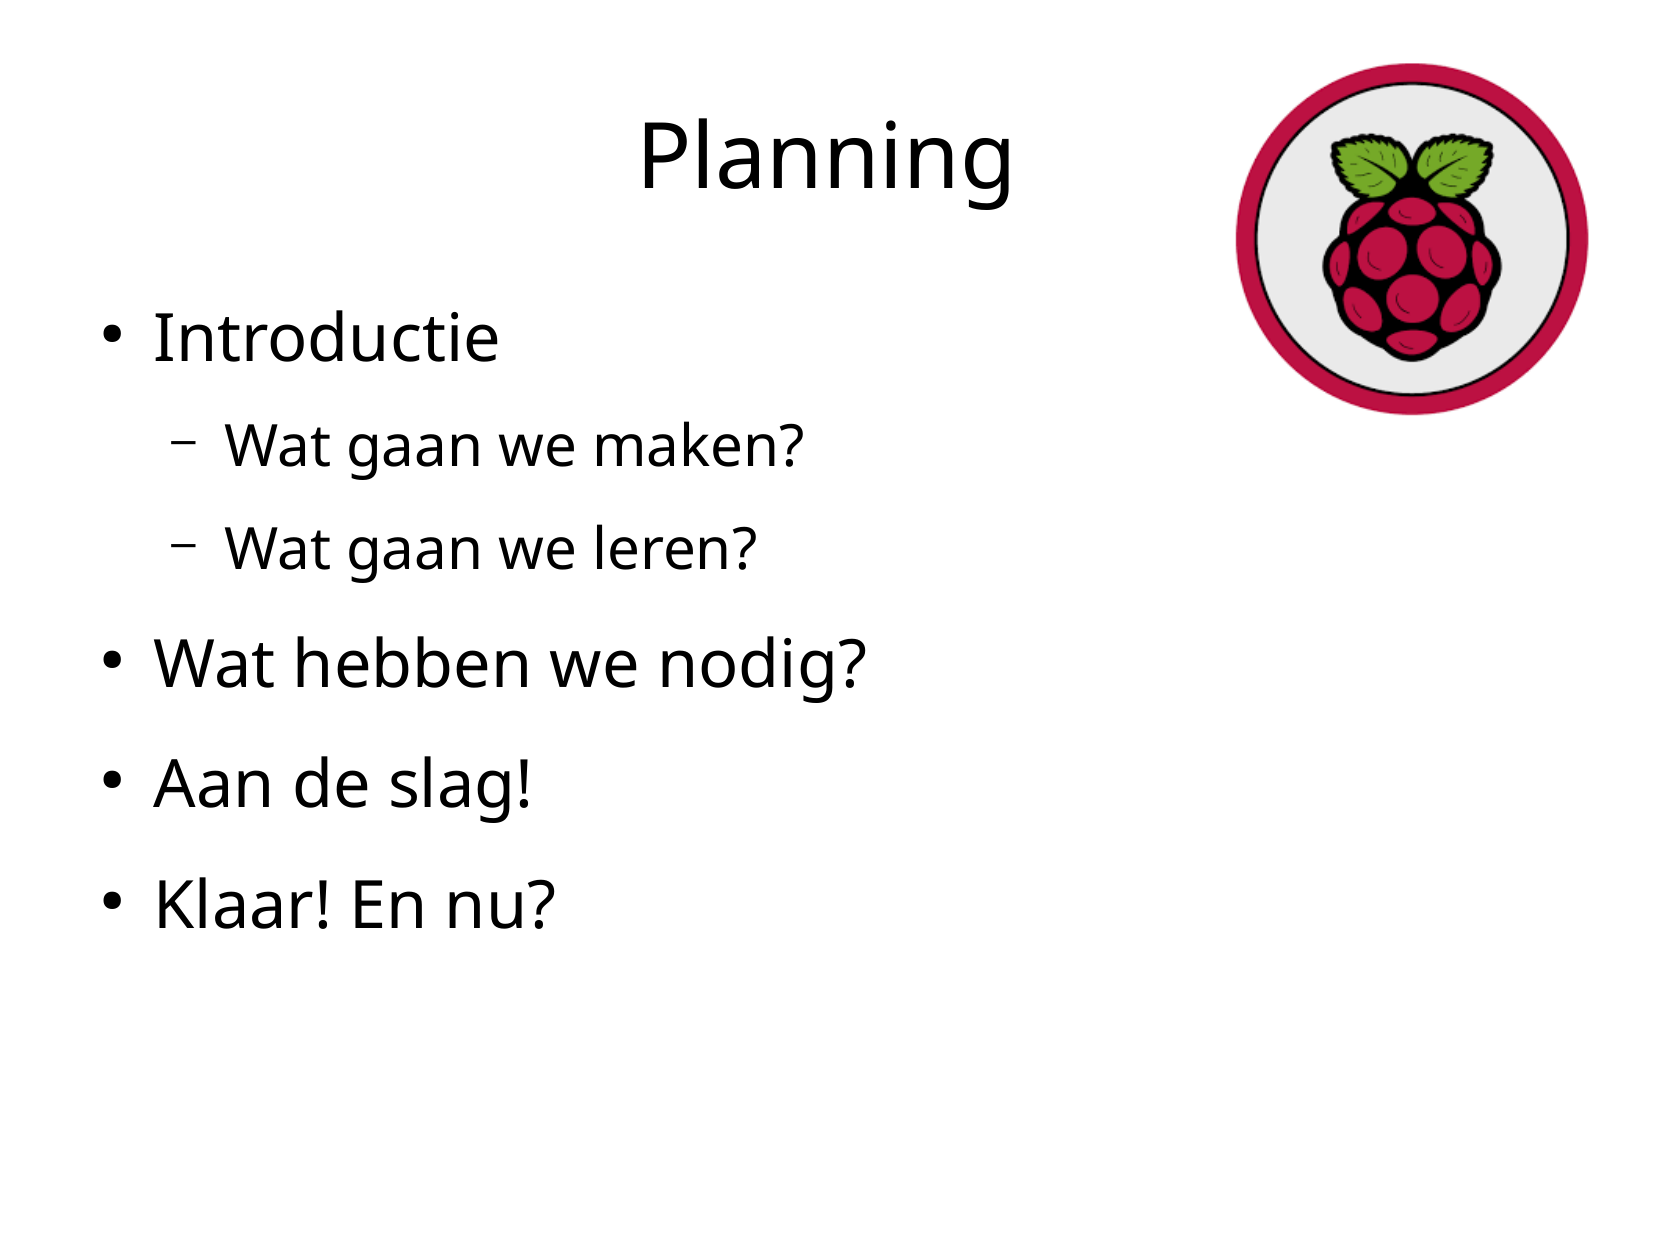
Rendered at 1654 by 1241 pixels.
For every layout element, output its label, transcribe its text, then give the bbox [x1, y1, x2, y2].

list Introductie Wat gaan we maken? Wat gaan we leren? Wat hebben we nodig? Aan de slag! Klaar! En nu? [82, 290, 1571, 1010]
picture [1230, 59, 1609, 421]
title Planning [82, 49, 1571, 257]
